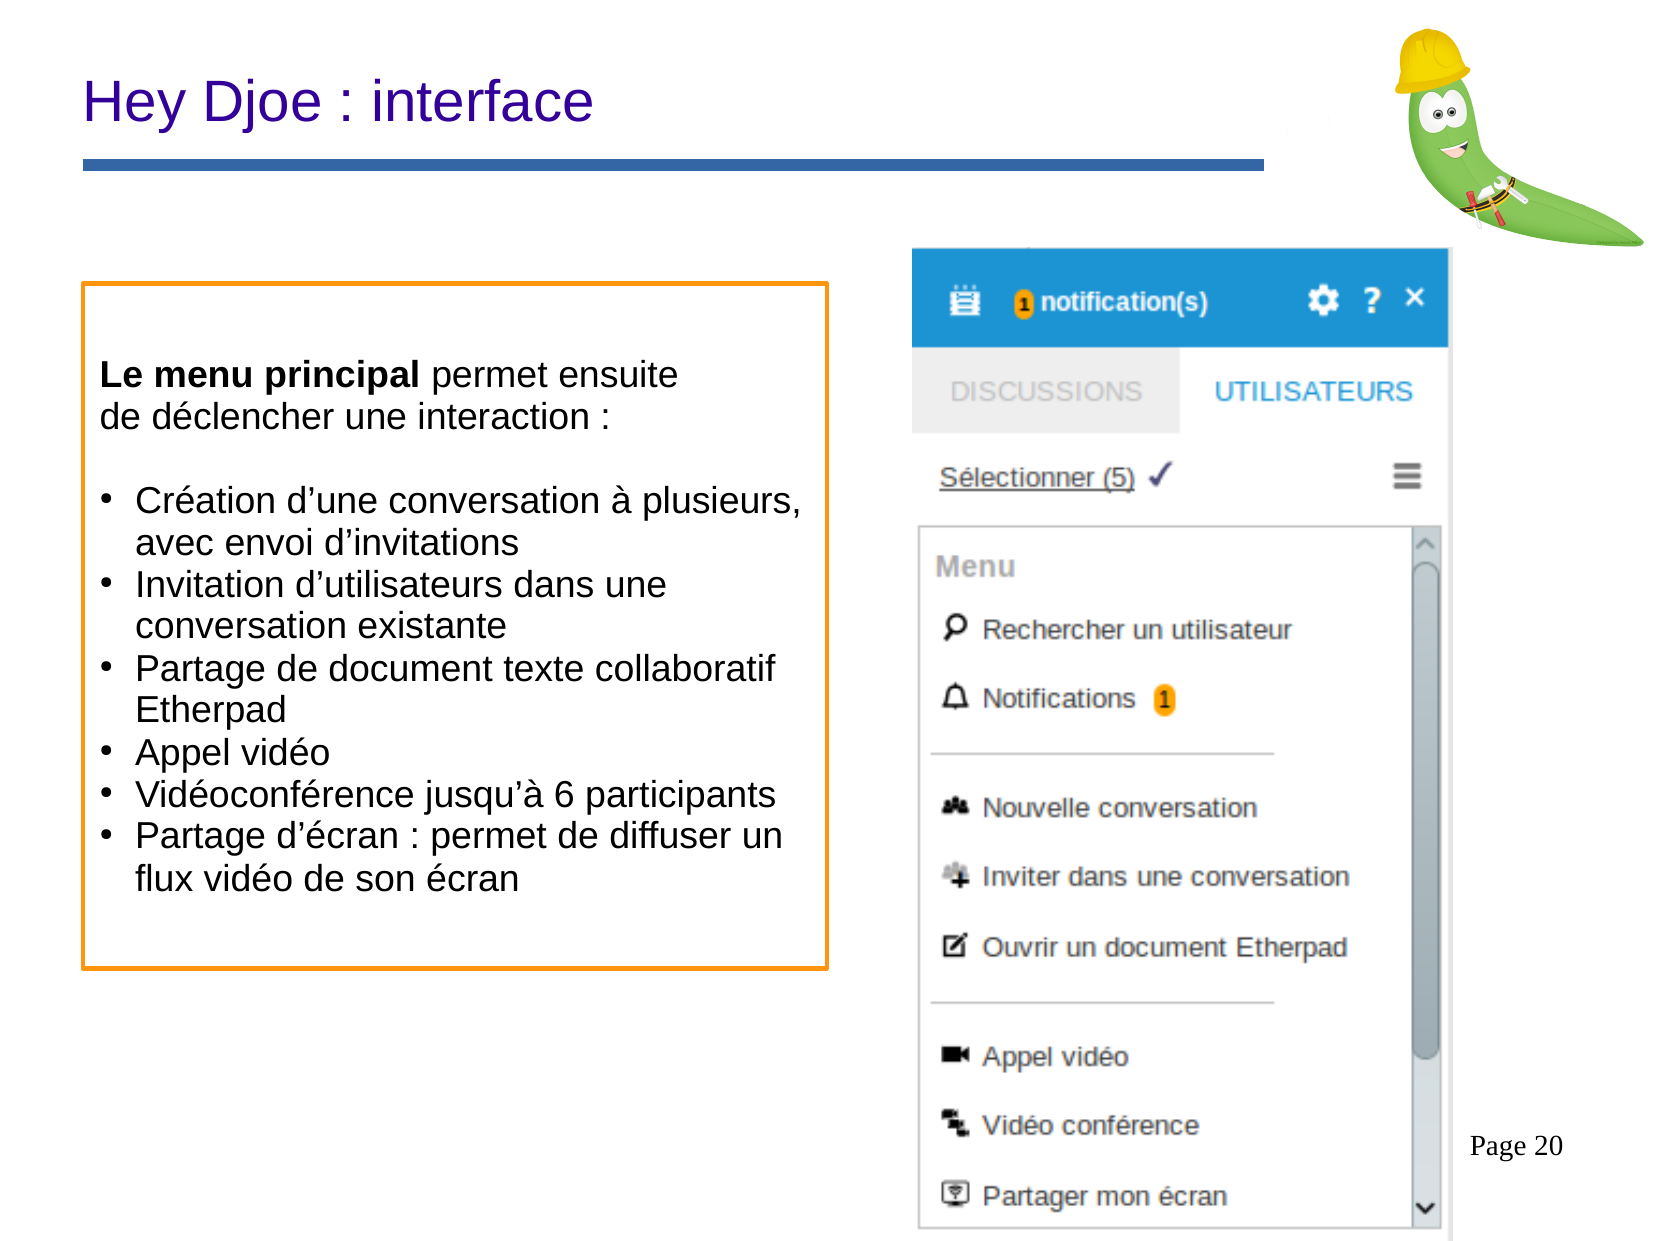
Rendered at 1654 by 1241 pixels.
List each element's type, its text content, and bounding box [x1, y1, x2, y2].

title Hey Djoe : interface [82, 49, 1264, 154]
picture [912, 23, 1647, 1241]
text_box Le menu principal permet ensuite de déclencher une interaction : Création d’une conversation à plusieurs, avec envoi d’invitations Invitation d’utilisateurs dans une conversation existante Partage de document texte collaboratif Etherpad Appel vidéo Vidéoconférence jusqu’à 6 participants Partage d’écran : permet de diffuser un flux vidéo de son écran [82, 283, 827, 969]
